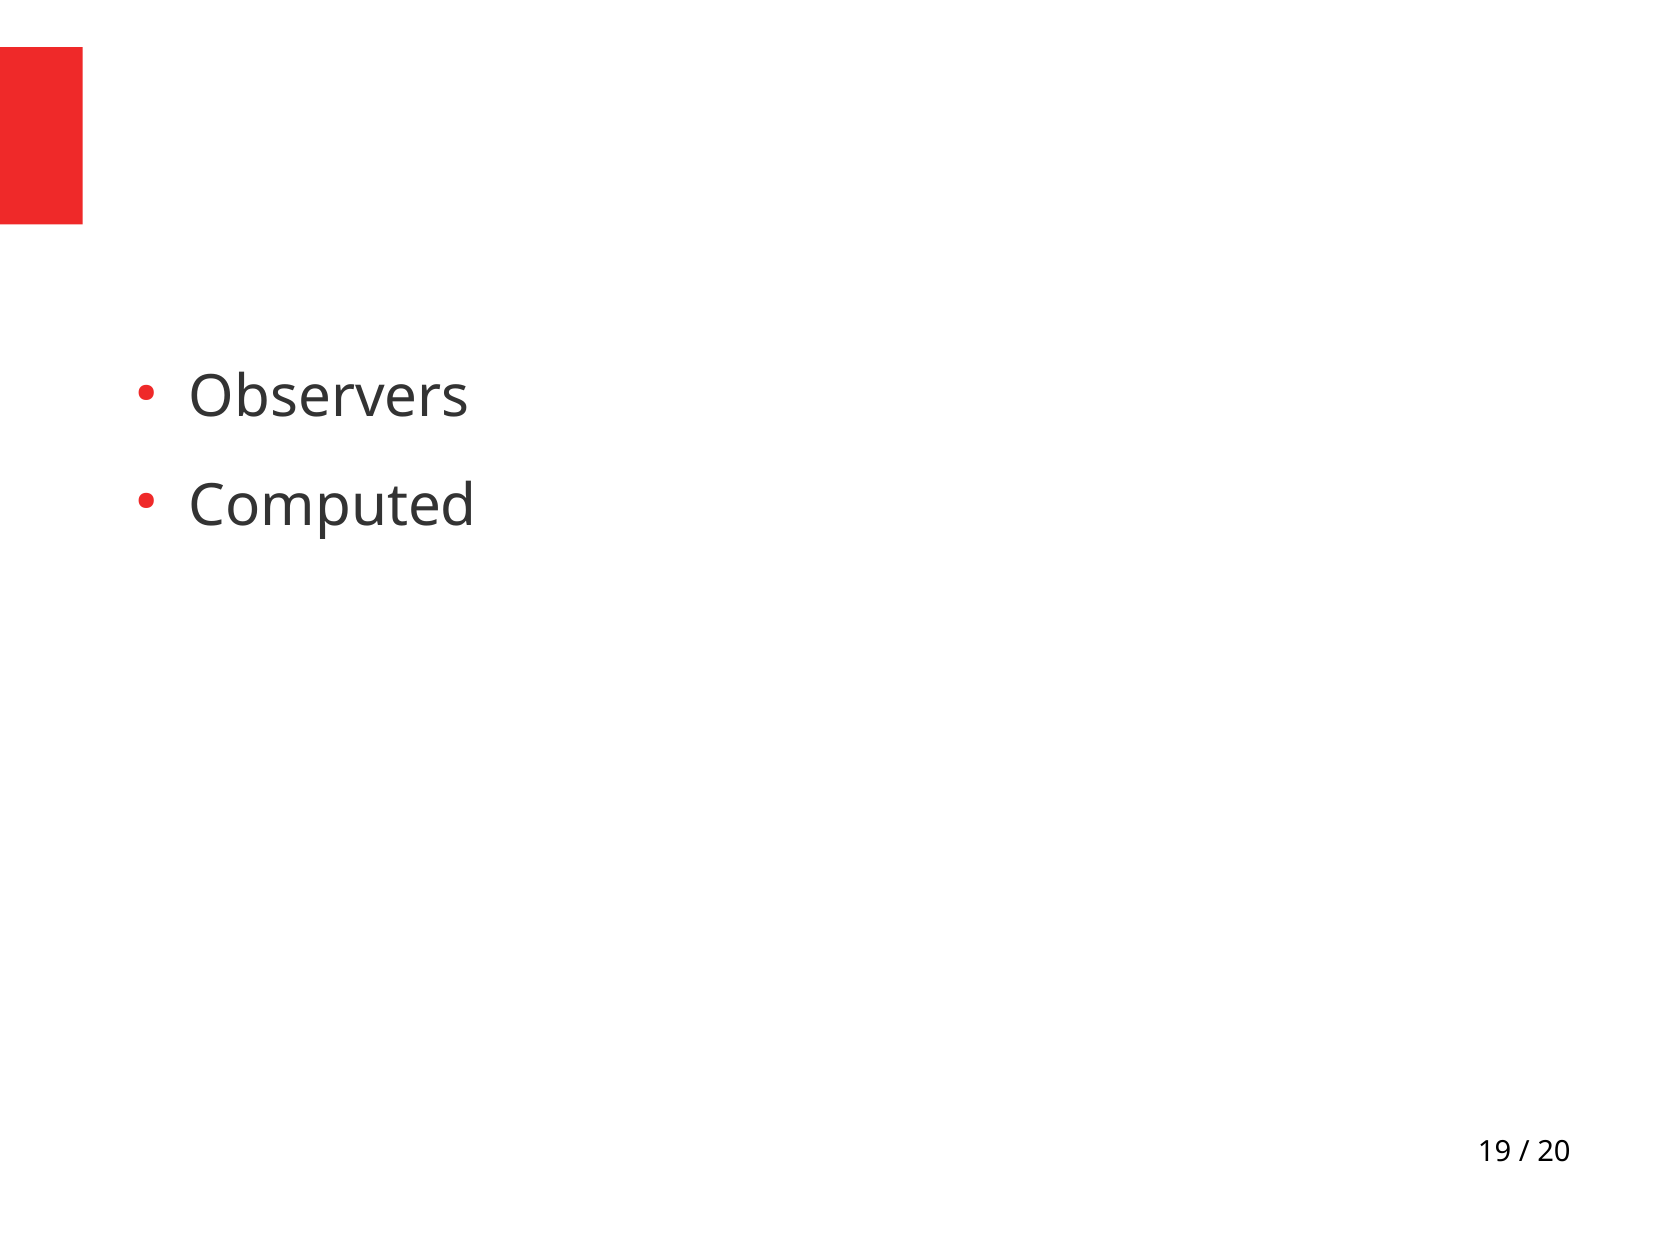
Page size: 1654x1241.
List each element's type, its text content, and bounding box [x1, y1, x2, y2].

list Observers Computed [118, 354, 1536, 1074]
